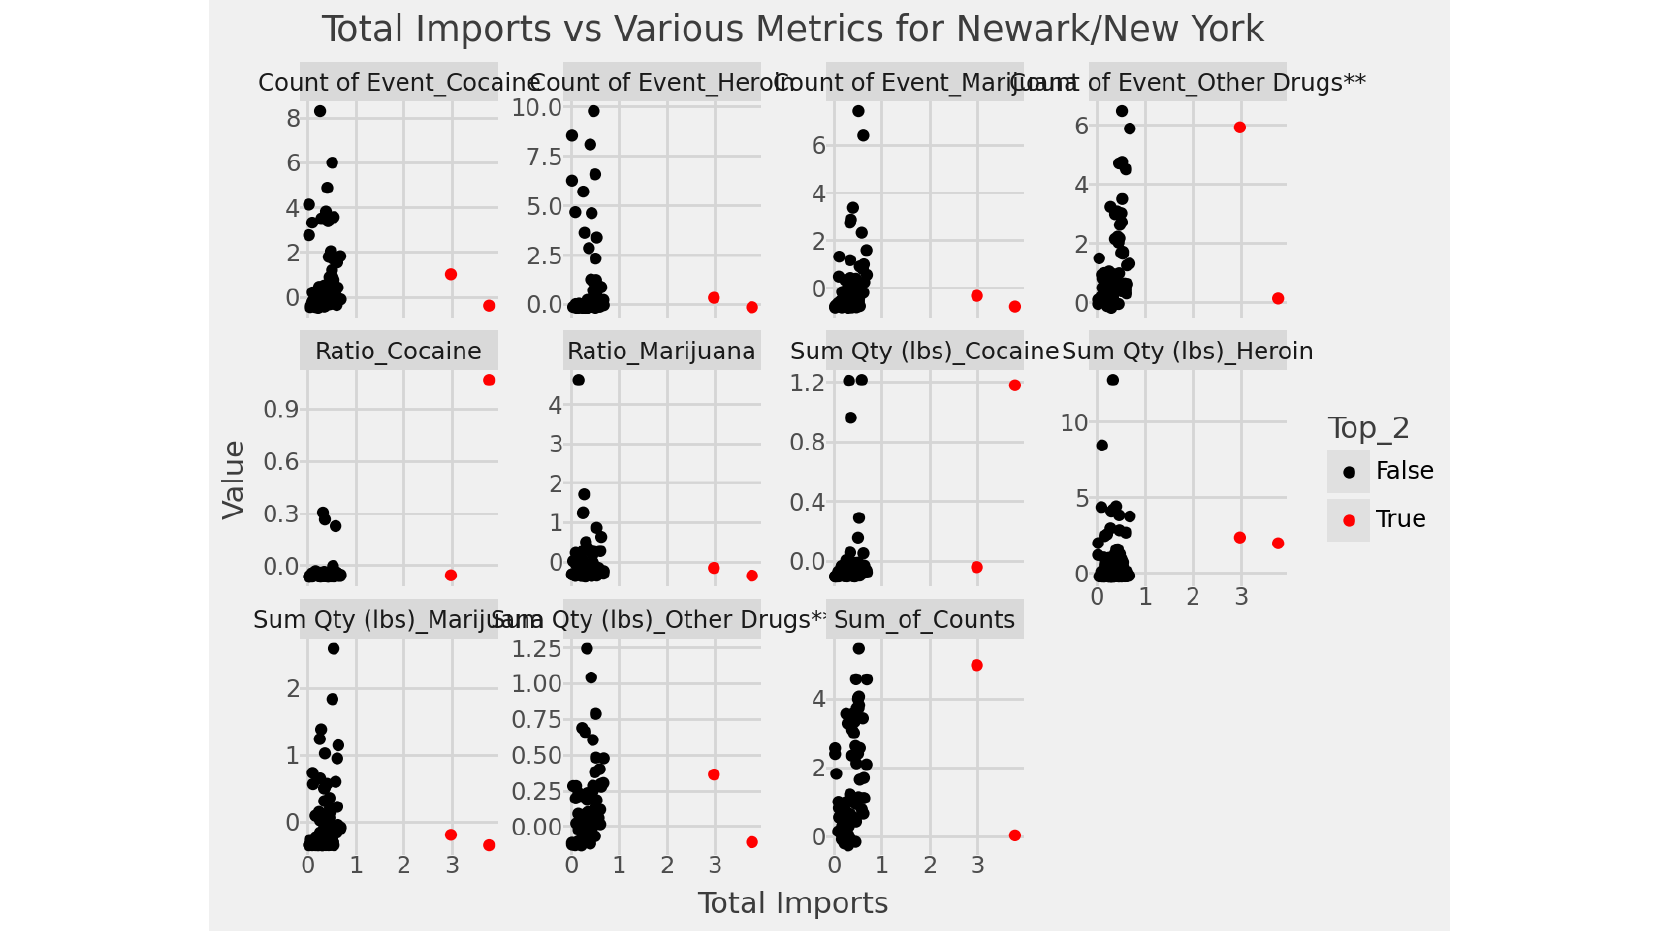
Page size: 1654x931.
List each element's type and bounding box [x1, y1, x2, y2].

picture [209, 0, 1450, 931]
